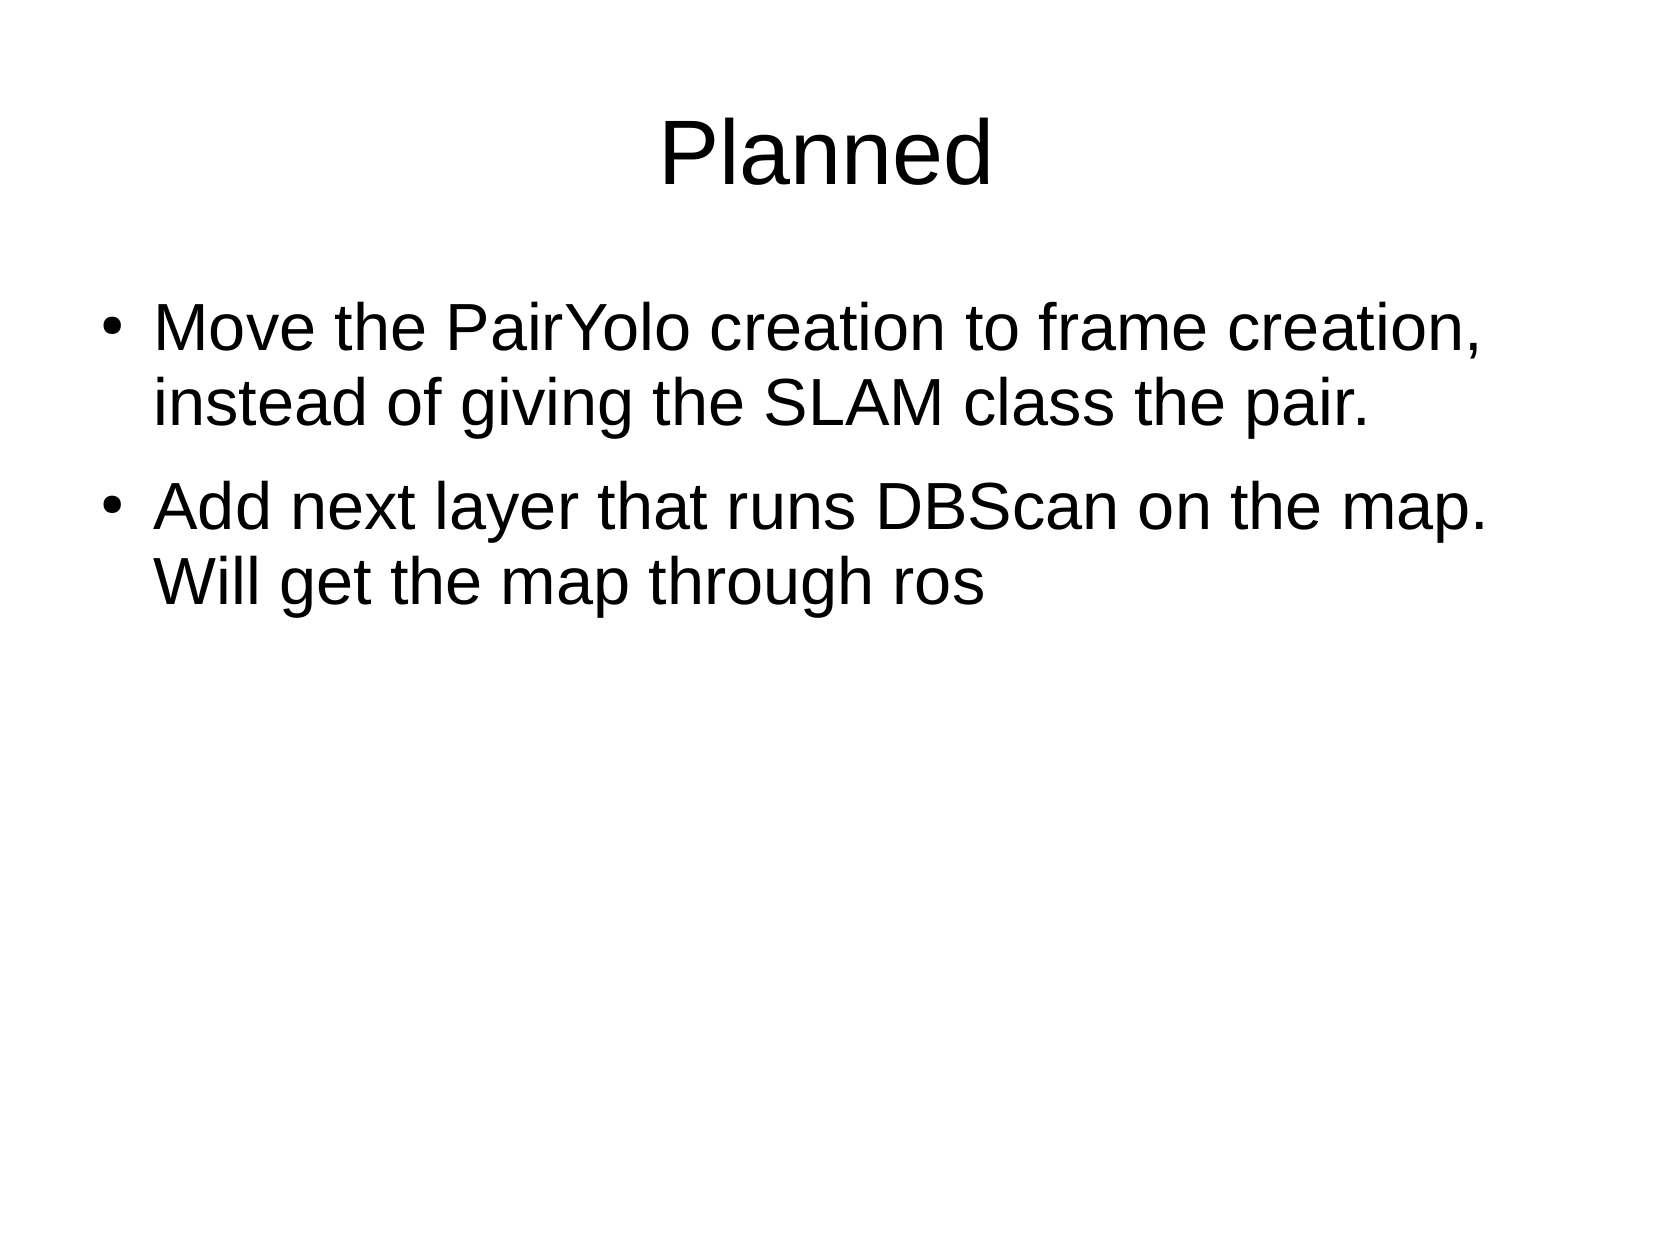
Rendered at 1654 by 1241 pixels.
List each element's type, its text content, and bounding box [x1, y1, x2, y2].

list Move the PairYolo creation to frame creation, instead of giving the SLAM class the pair. Add next layer that runs DBScan on the map. Will get the map through ros [82, 290, 1571, 1010]
title Planned [82, 49, 1571, 257]
